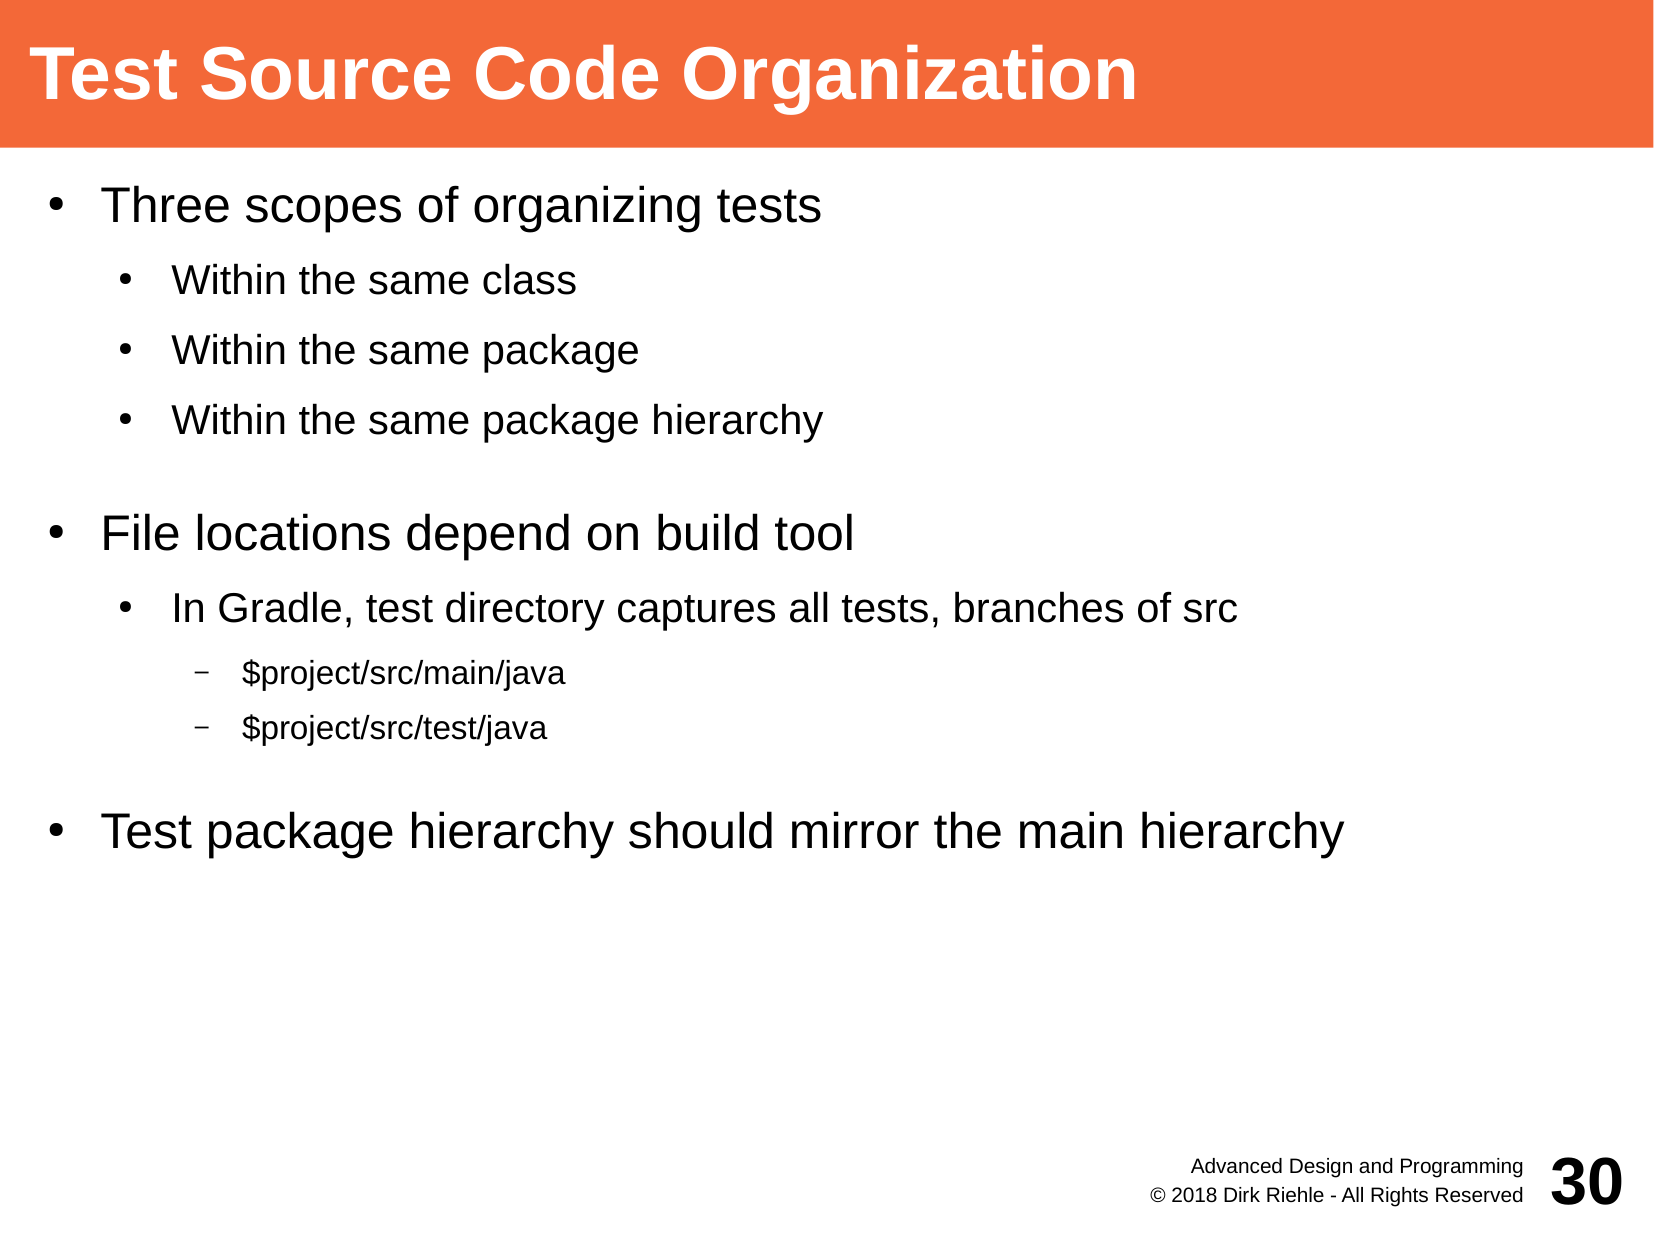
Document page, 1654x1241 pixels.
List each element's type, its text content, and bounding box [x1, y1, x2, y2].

list Three scopes of organizing tests Within the same class Within the same package Within the same package hierarchy File locations depend on build tool In Gradle, test directory captures all tests, branches of src $project/src/main/java $project/src/test/java Test package hierarchy should mirror the main hierarchy [29, 177, 1625, 1063]
title Test Source Code Organization [0, 0, 1654, 148]
